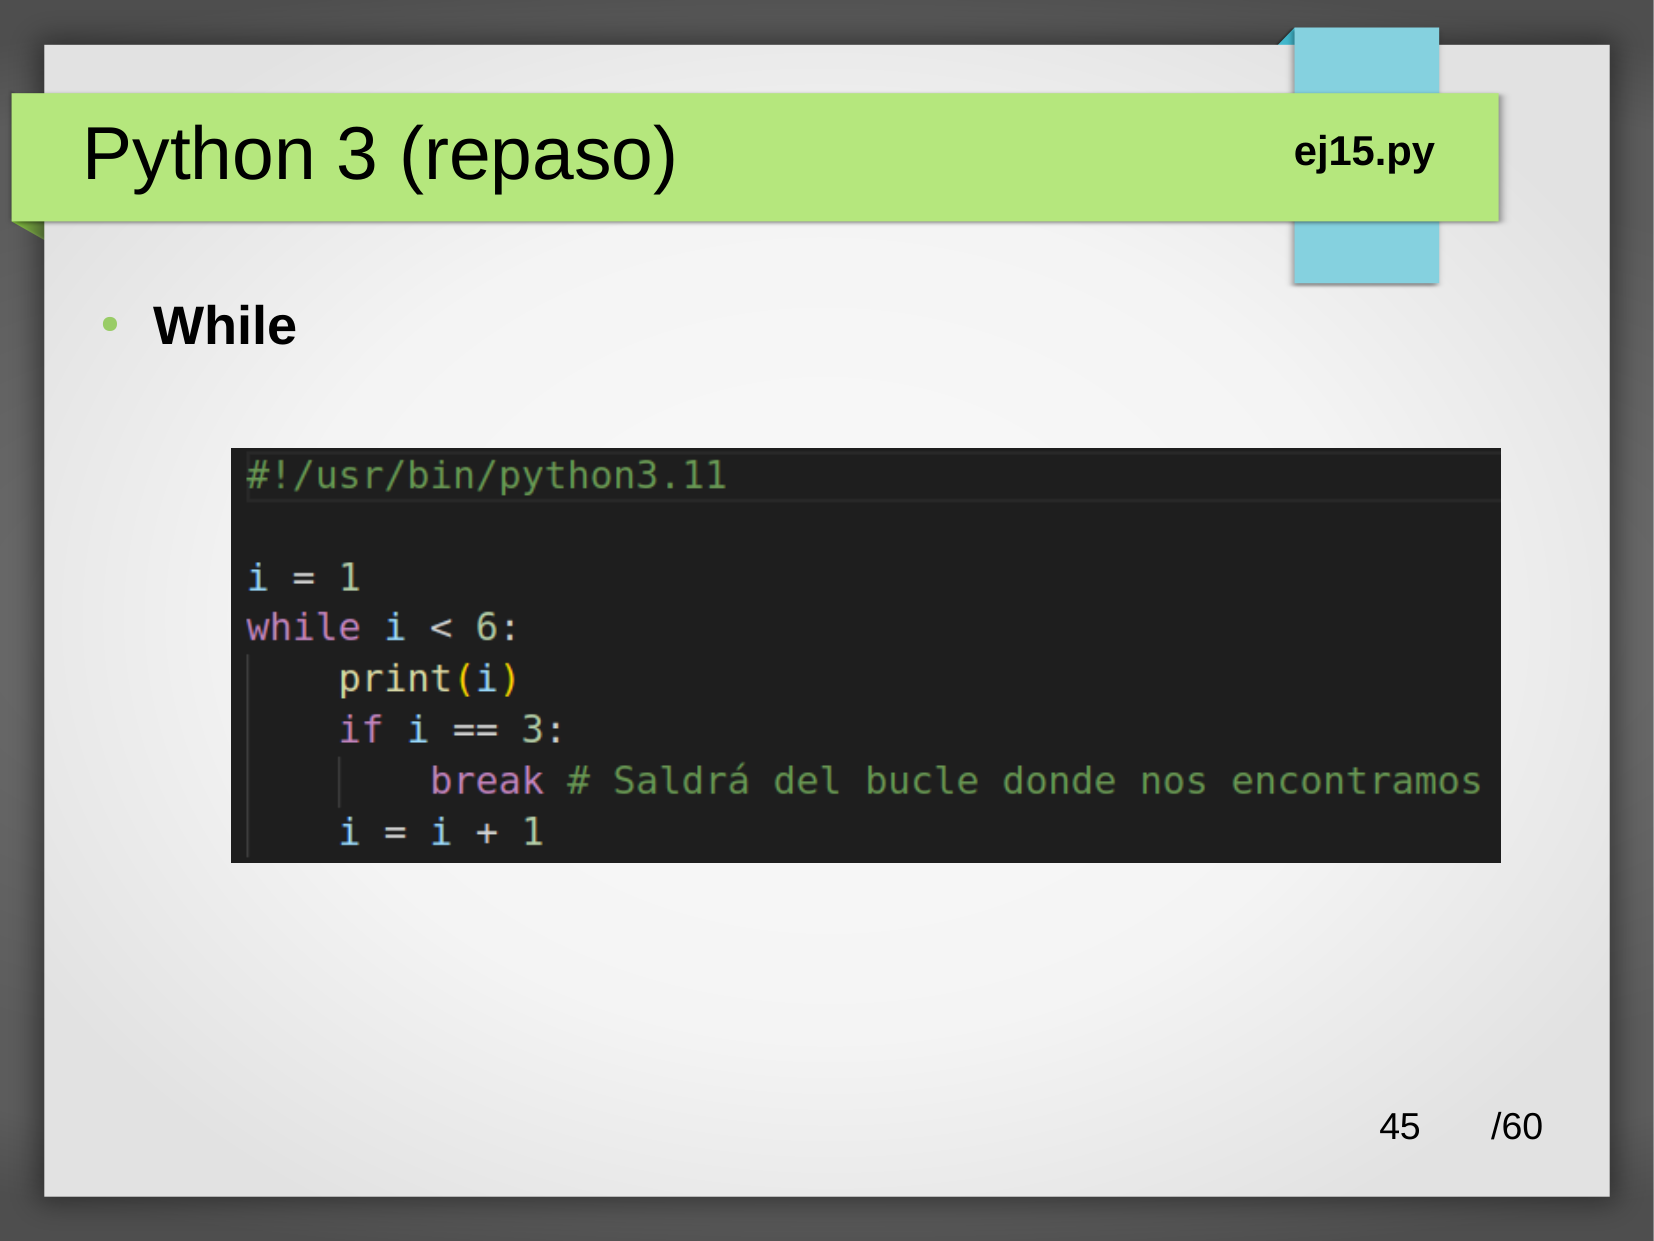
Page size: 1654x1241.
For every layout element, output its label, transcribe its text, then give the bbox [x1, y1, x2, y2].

list While [82, 295, 1571, 1015]
text_box <número> [1364, 1098, 1476, 1169]
picture [0, 0, 1654, 1241]
text_box ej15.py [1279, 120, 1465, 229]
text_box /60 [1476, 1098, 1644, 1169]
title Python 3 (repaso) [82, 94, 1264, 213]
